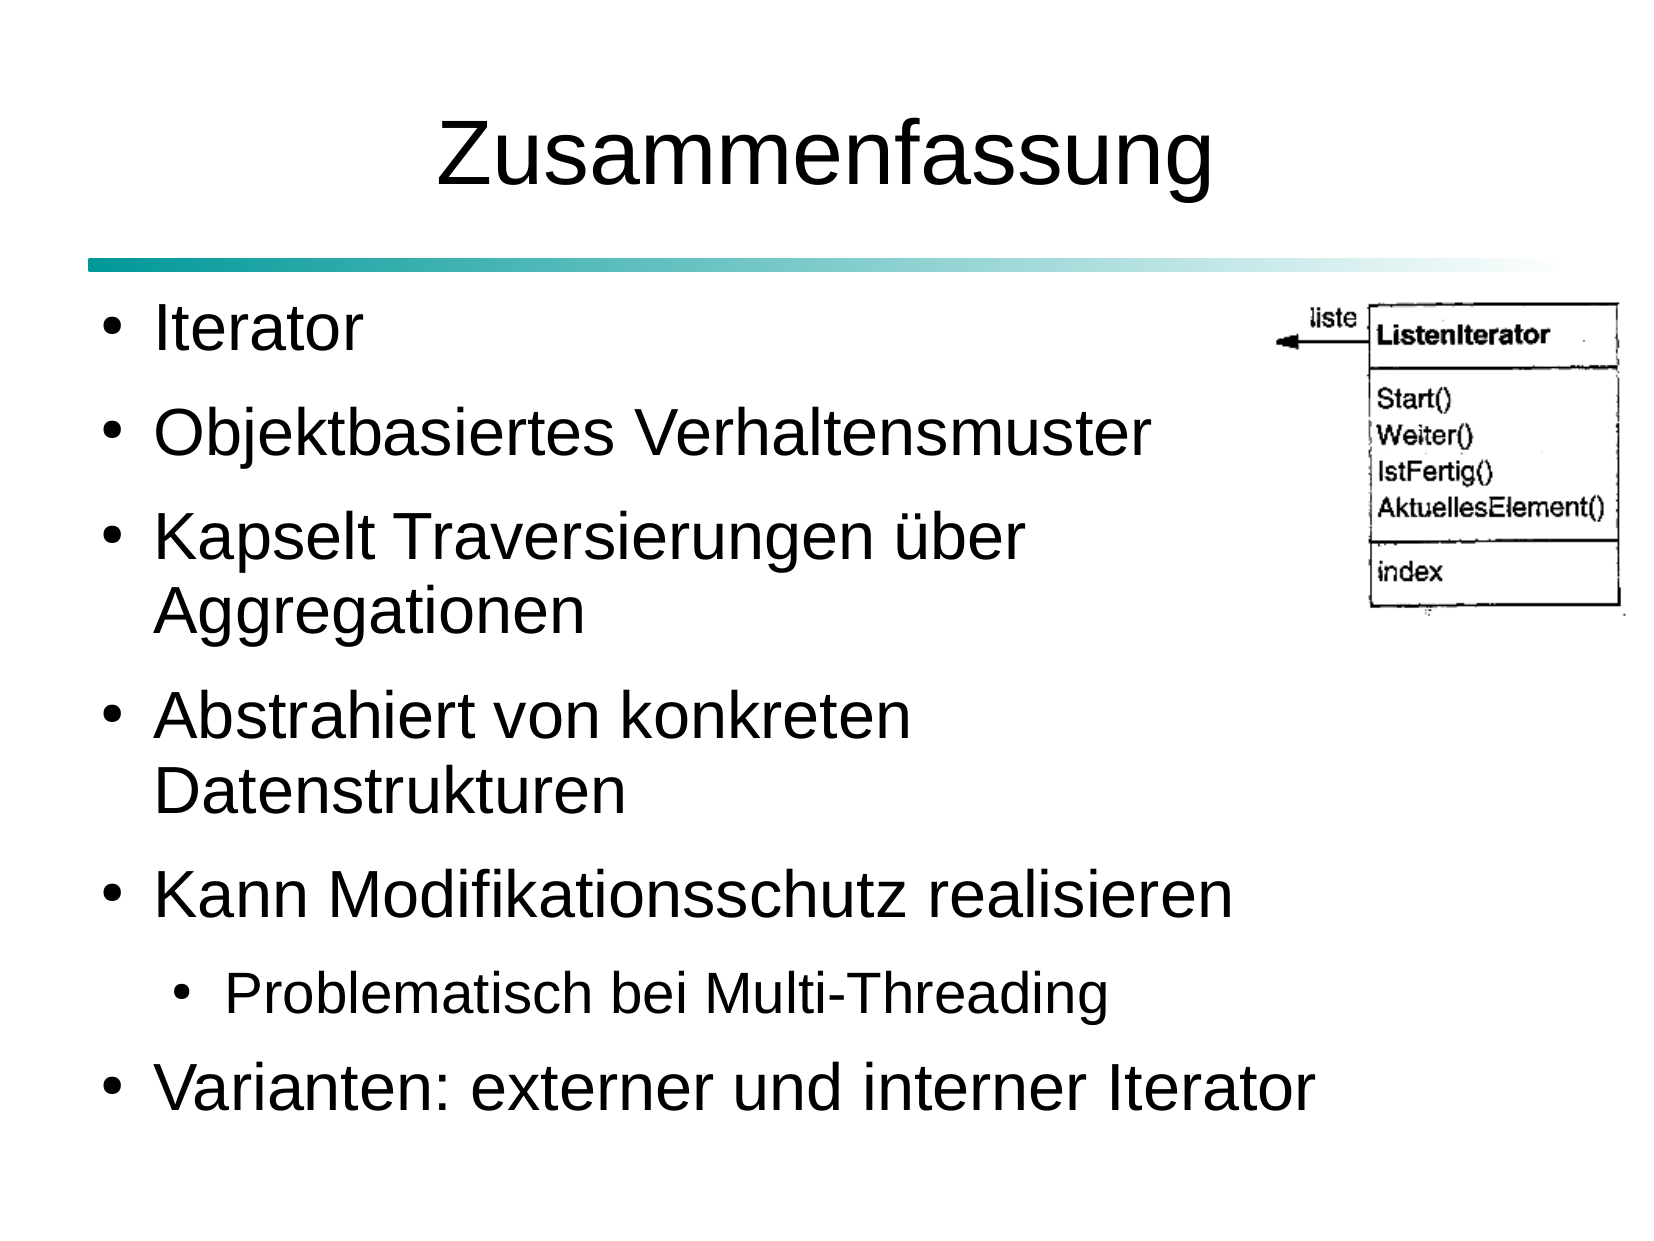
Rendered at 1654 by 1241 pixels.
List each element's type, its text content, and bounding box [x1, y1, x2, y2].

list Iterator Objektbasiertes Verhaltensmuster Kapselt Traversierungen über Aggregationen Abstrahiert von konkreten Datenstrukturen Kann Modifikationsschutz realisieren Problematisch bei Multi-Threading Varianten: externer und interner Iterator [82, 290, 1571, 1125]
title Zusammenfassung [82, 56, 1571, 250]
picture [1275, 295, 1632, 619]
